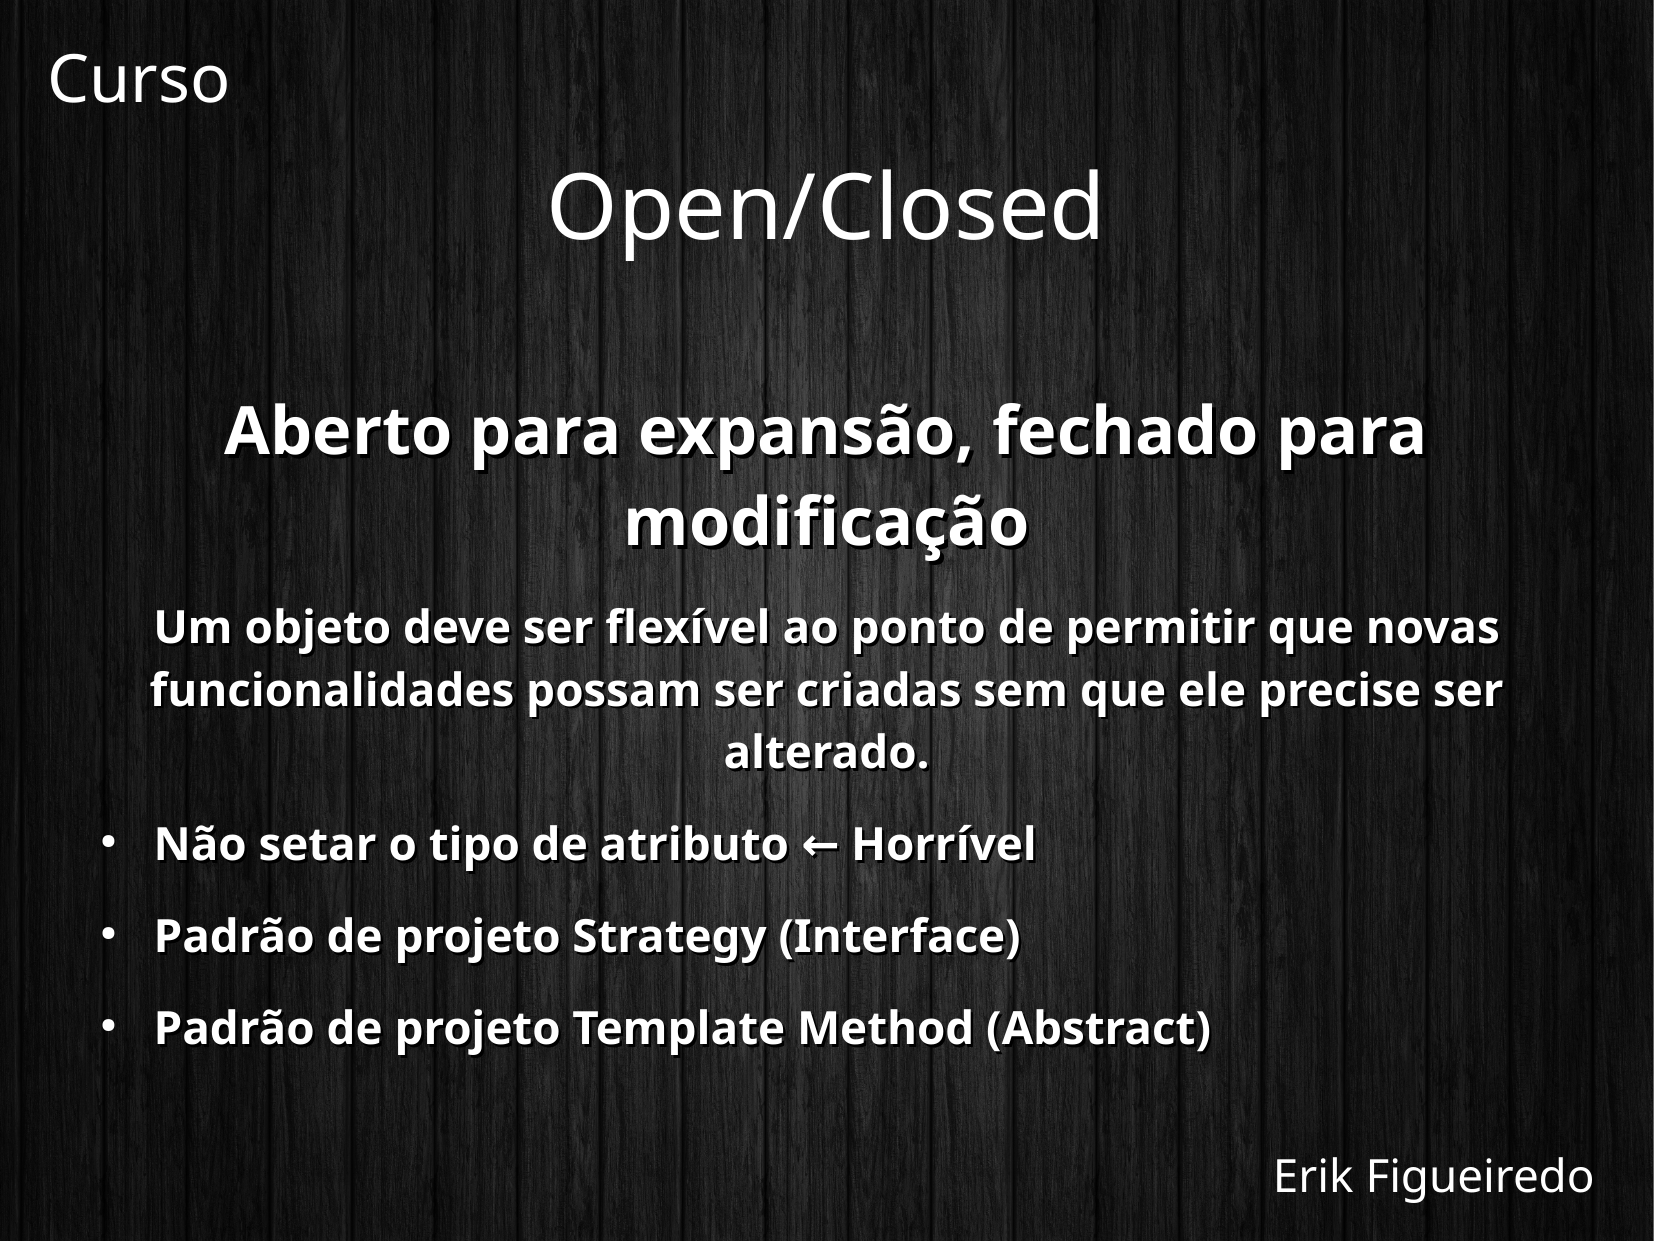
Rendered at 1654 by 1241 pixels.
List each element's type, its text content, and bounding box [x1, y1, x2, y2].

picture [0, 0, 1654, 1241]
list Aberto para expansão, fechado para modificação Um objeto deve ser flexível ao ponto de permitir que novas funcionalidades possam ser criadas sem que ele precise ser alterado. Não setar o tipo de atributo ← Horrível Padrão de projeto Strategy (Interface) Padrão de projeto Template Method (Abstract) [82, 311, 1571, 1131]
text_box Erik Figueiredo [768, 1133, 1595, 1217]
text_box Curso [47, 35, 1087, 119]
title Open/Closed [82, 129, 1571, 278]
